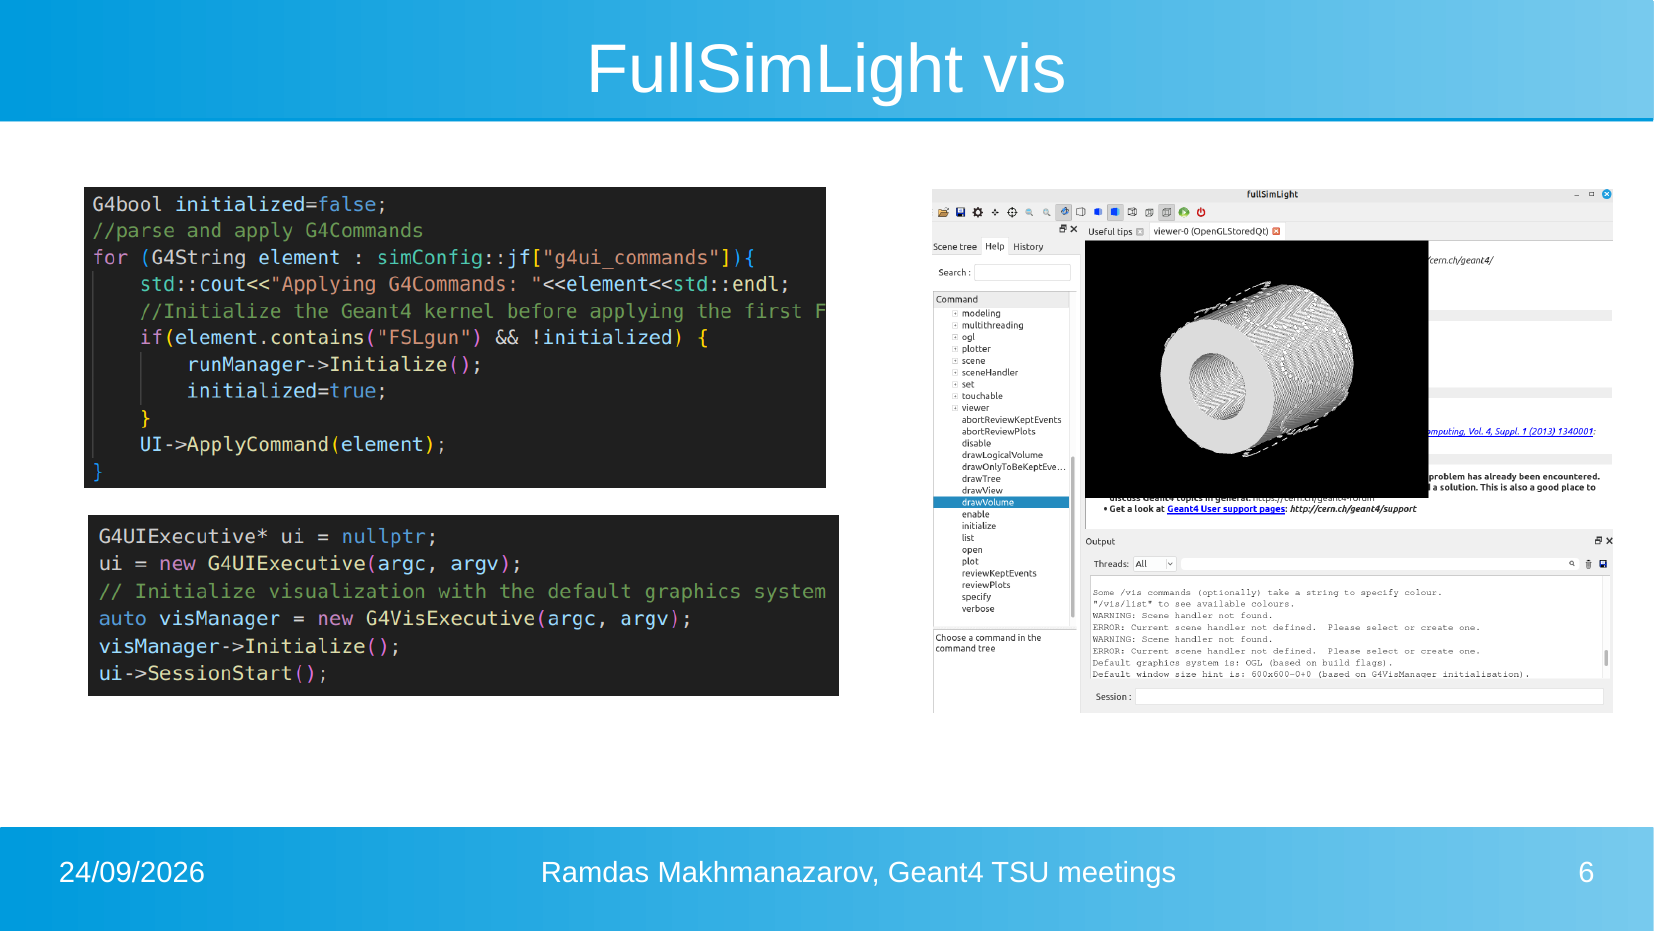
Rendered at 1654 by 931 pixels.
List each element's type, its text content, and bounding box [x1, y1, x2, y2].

picture [88, 515, 839, 696]
picture [932, 189, 1613, 713]
title FullSimLight vis [59, 29, 1595, 108]
picture [84, 187, 826, 488]
